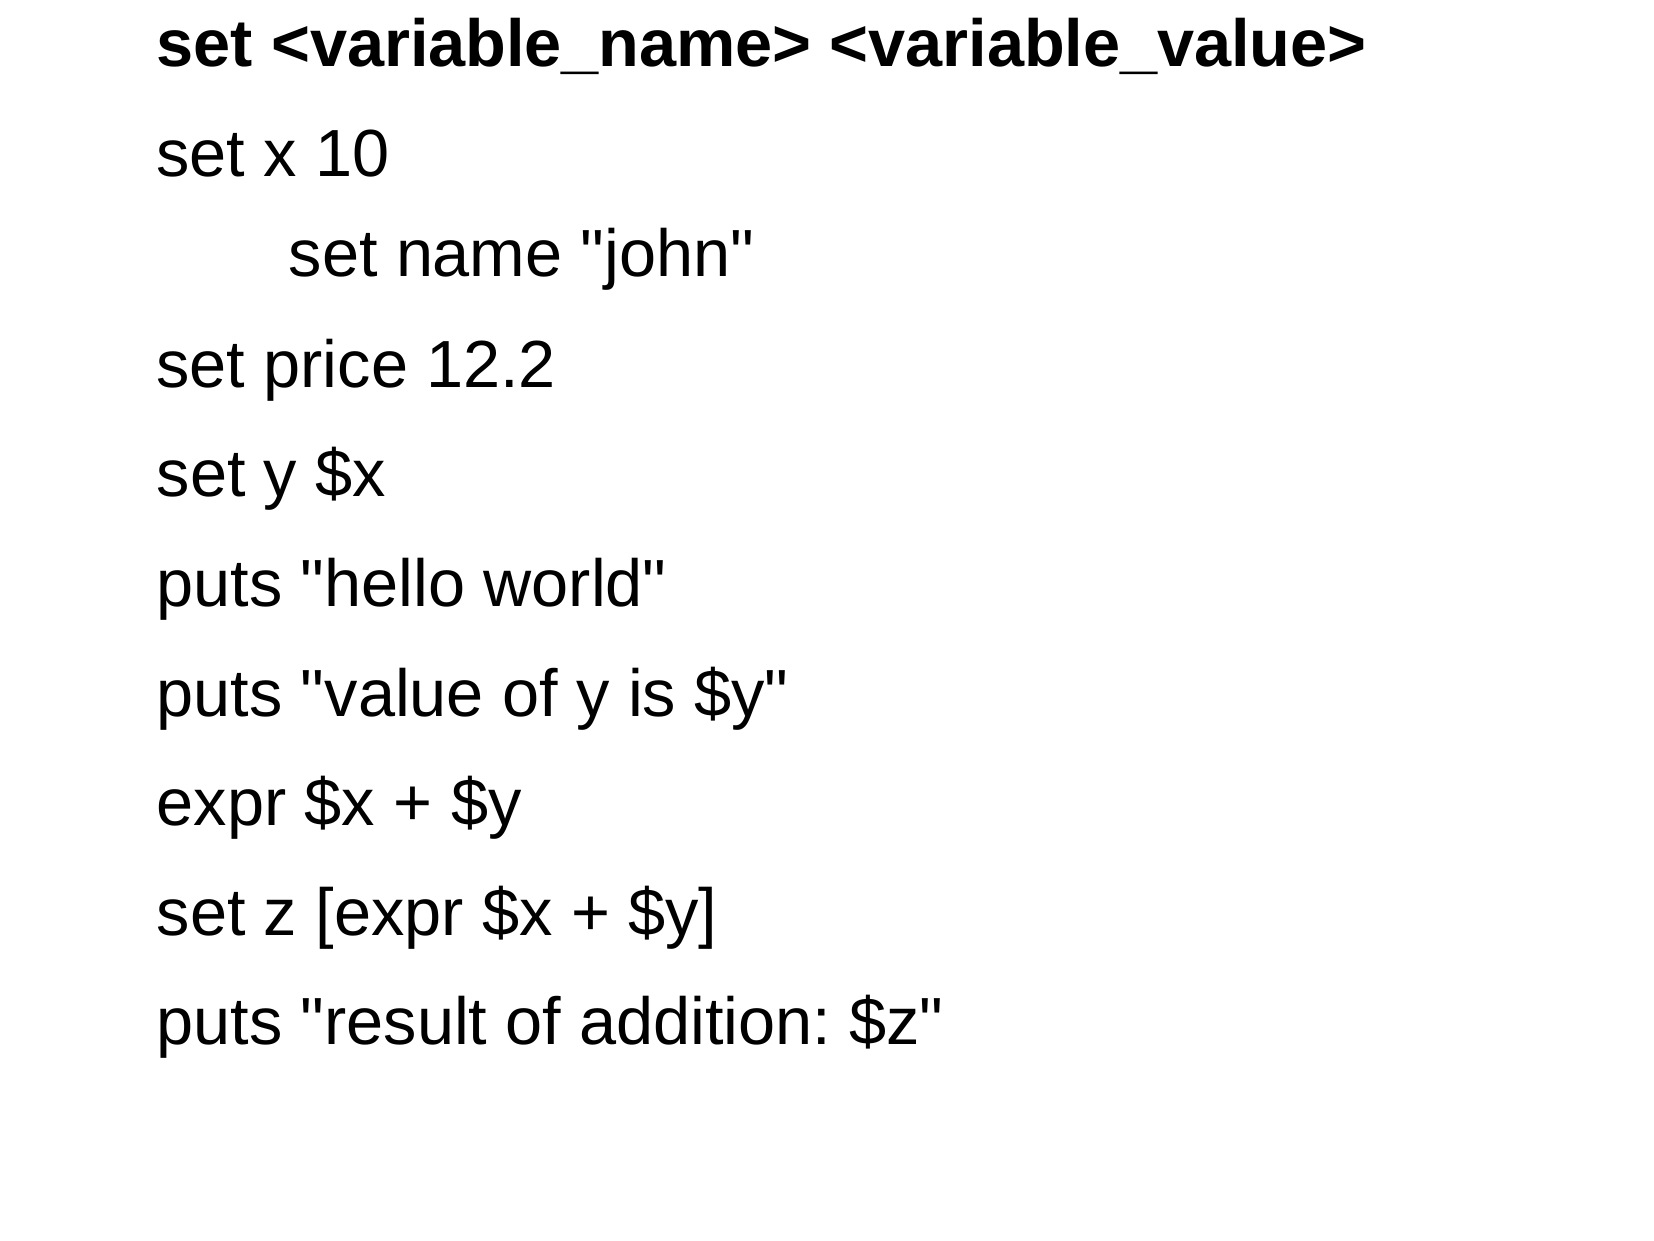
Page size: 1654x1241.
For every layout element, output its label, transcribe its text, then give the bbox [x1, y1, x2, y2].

list set <variable_name> <variable_value> set x 10 set name "john" set price 12.2 set y $x puts "hello world" puts "value of y is $y" expr $x + $y set z [expr $x + $y] puts "result of addition: $z" [82, 0, 1618, 1241]
